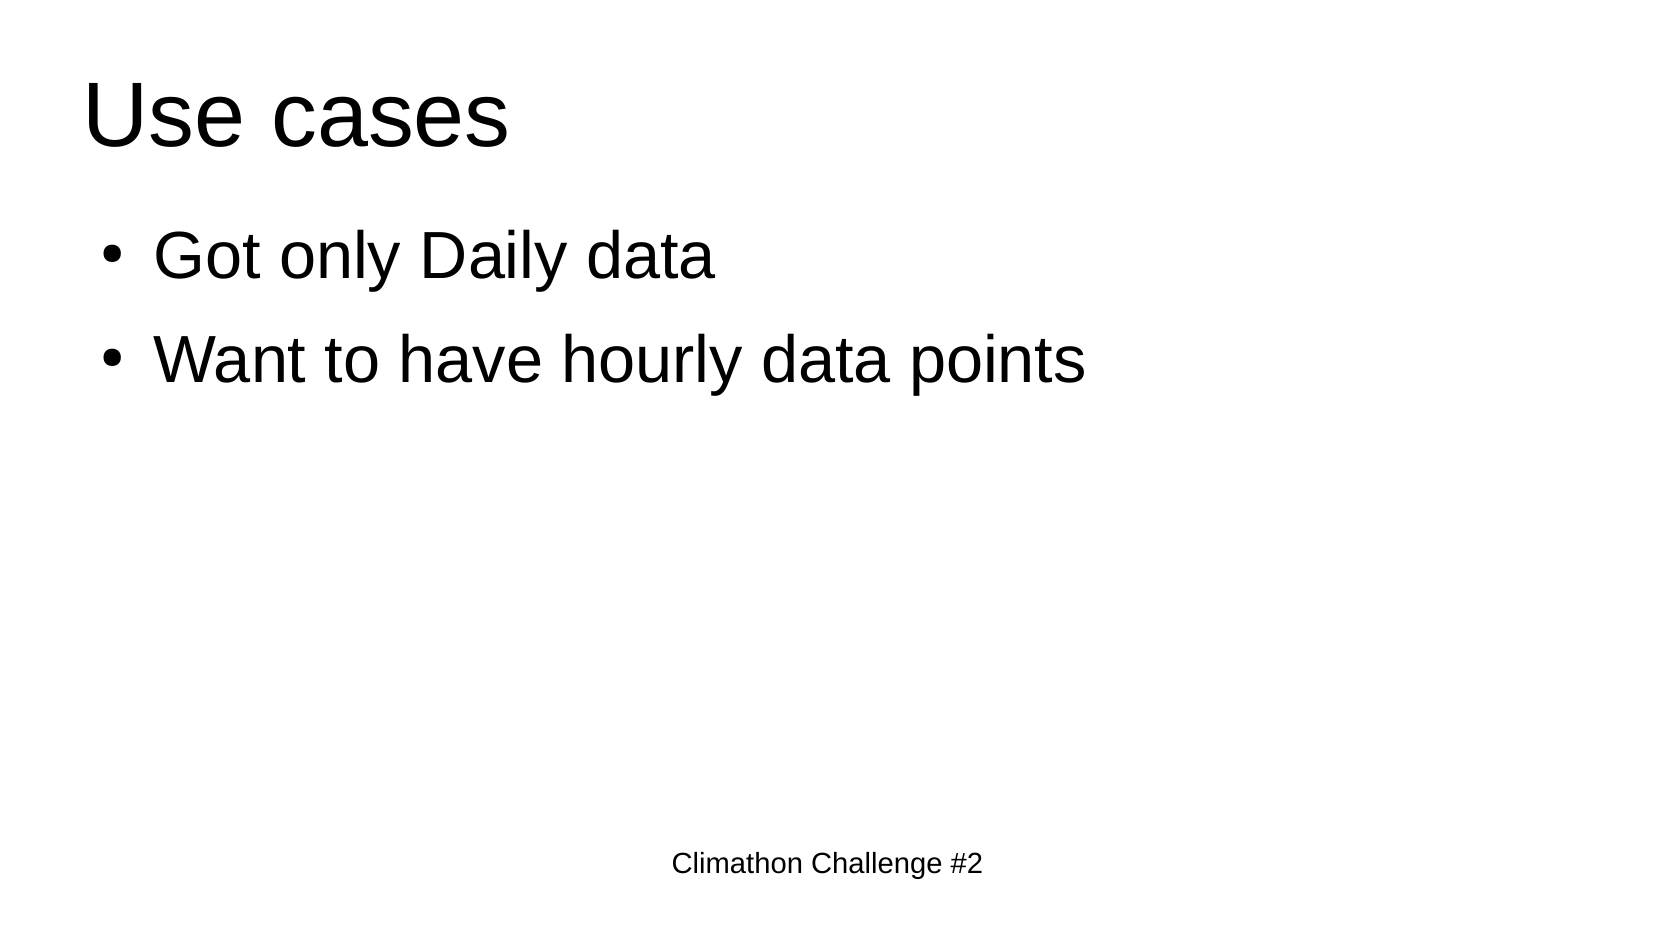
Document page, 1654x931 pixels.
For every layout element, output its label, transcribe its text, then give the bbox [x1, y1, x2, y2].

list Got only Daily data Want to have hourly data points [82, 217, 1571, 758]
title Use cases [82, 37, 1571, 193]
